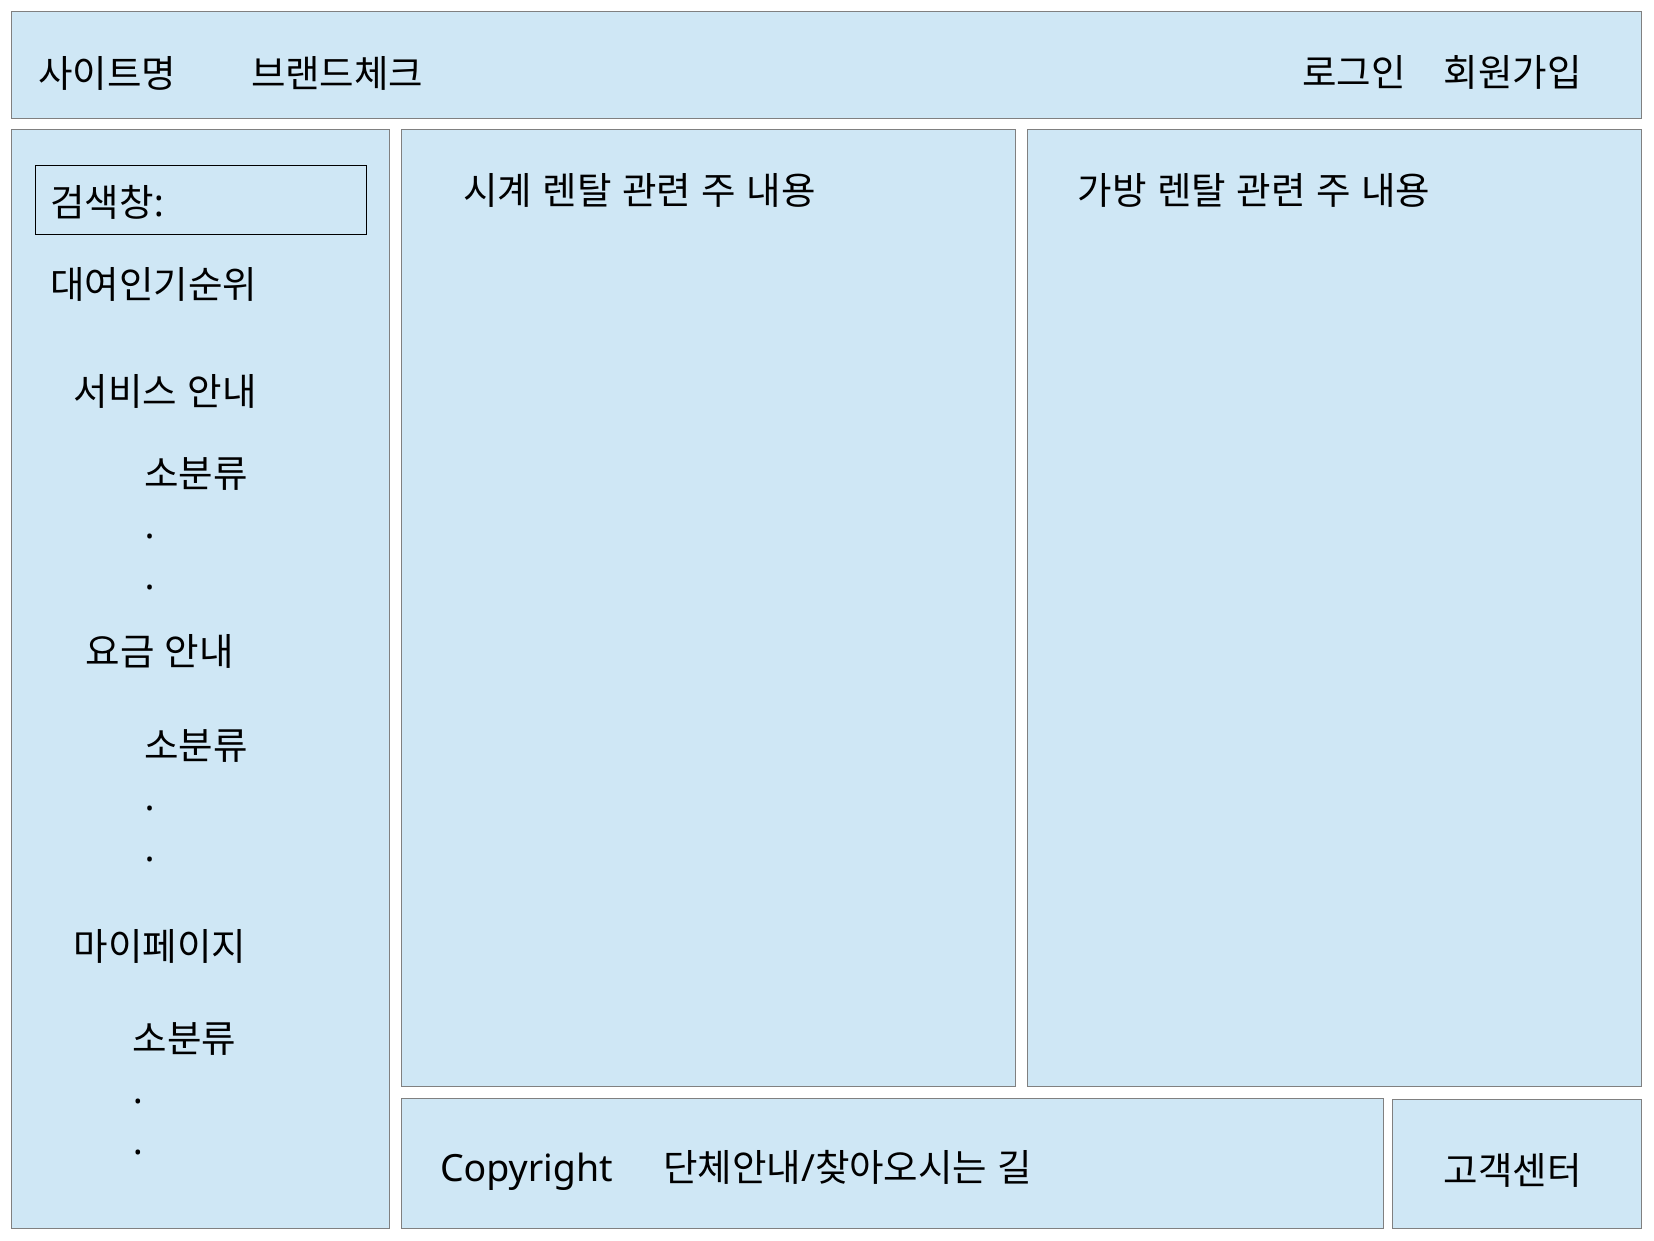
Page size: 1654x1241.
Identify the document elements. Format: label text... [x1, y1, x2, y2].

text_box 단체안내/찾아오시는 길 [648, 1130, 1086, 1197]
text_box 마이페이지 [59, 909, 331, 968]
text_box Copyright [425, 1133, 648, 1192]
text_box 소분류 . . [129, 708, 319, 853]
text_box 로그인 [1287, 35, 1441, 96]
text_box [11, 11, 1642, 119]
text_box 서비스 안내 [59, 354, 331, 413]
text_box 대여인기순위 [35, 248, 367, 306]
text_box 사이트명 [23, 36, 236, 95]
text_box 소분류 . . [129, 437, 319, 581]
text_box 브랜드체크 [236, 36, 461, 95]
text_box 검색창: [35, 165, 367, 224]
text_box 시계 렌탈 관련 주 내용 [448, 153, 993, 212]
text_box 가방 렌탈 관련 주 내용 [1062, 153, 1607, 212]
text_box [11, 129, 390, 1229]
text_box [1392, 1099, 1642, 1229]
text_box 소분류 . . [118, 1001, 308, 1146]
text_box 요금 안내 [70, 614, 272, 672]
text_box [401, 129, 1016, 1087]
text_box 회원가입 [1441, 35, 1619, 95]
text_box 고객센터 [1429, 1133, 1630, 1192]
text_box [1027, 129, 1642, 1087]
text_box [401, 1098, 1384, 1229]
